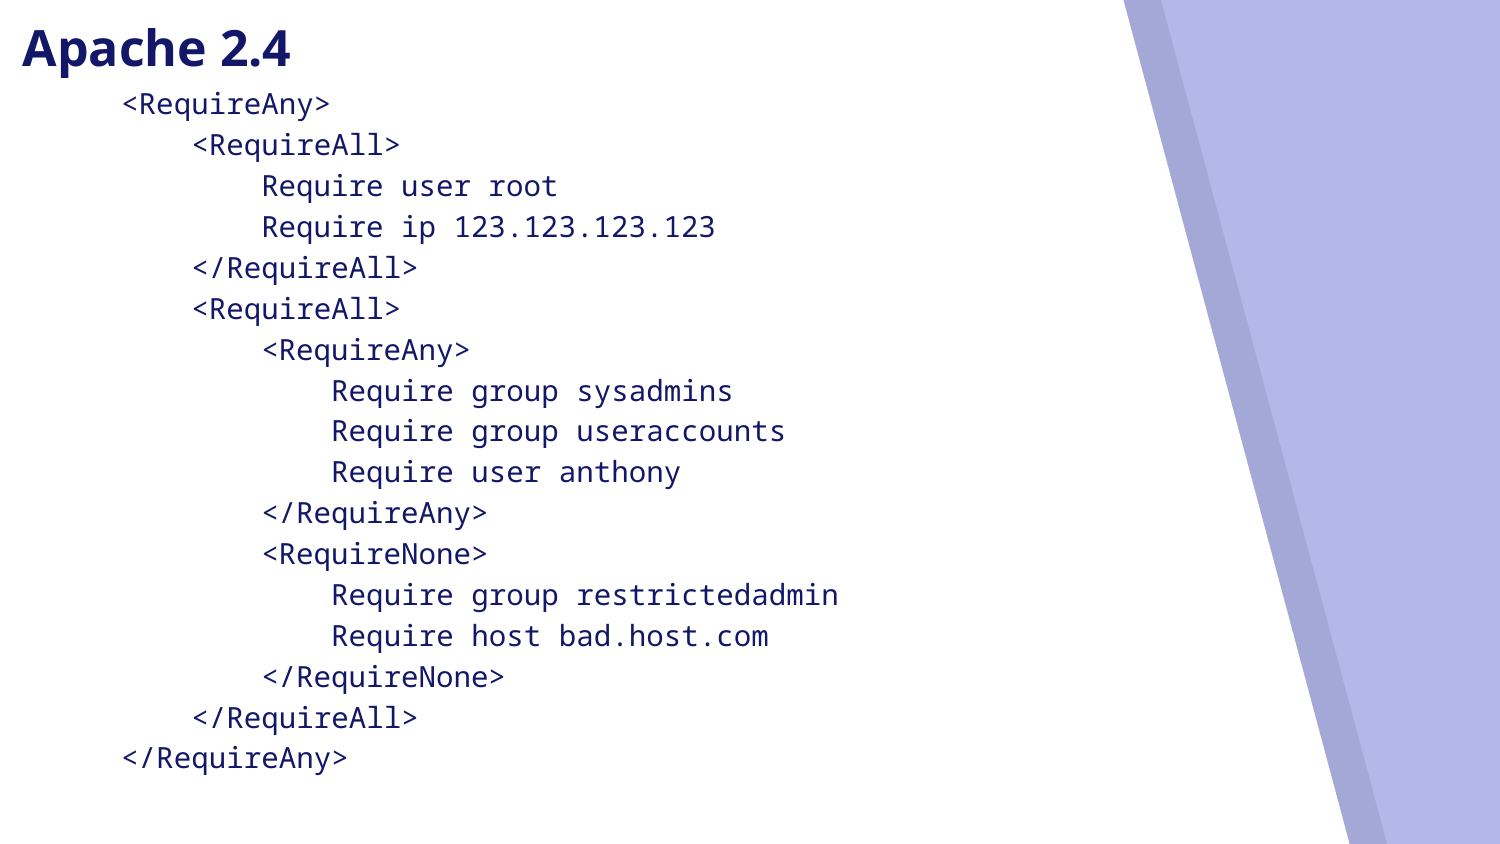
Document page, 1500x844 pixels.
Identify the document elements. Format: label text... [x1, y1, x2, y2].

list <RequireAny> <RequireAll> Require user root Require ip 123.123.123.123 </RequireAll> <RequireAll> <RequireAny> Require group sysadmins Require group useraccounts Require user anthony </RequireAny> <RequireNone> Require group restrictedadmin Require host bad.host.com </RequireNone> </RequireAll> </RequireAny> [106, 70, 1276, 319]
title Apache 2.4 [7, 11, 1146, 92]
